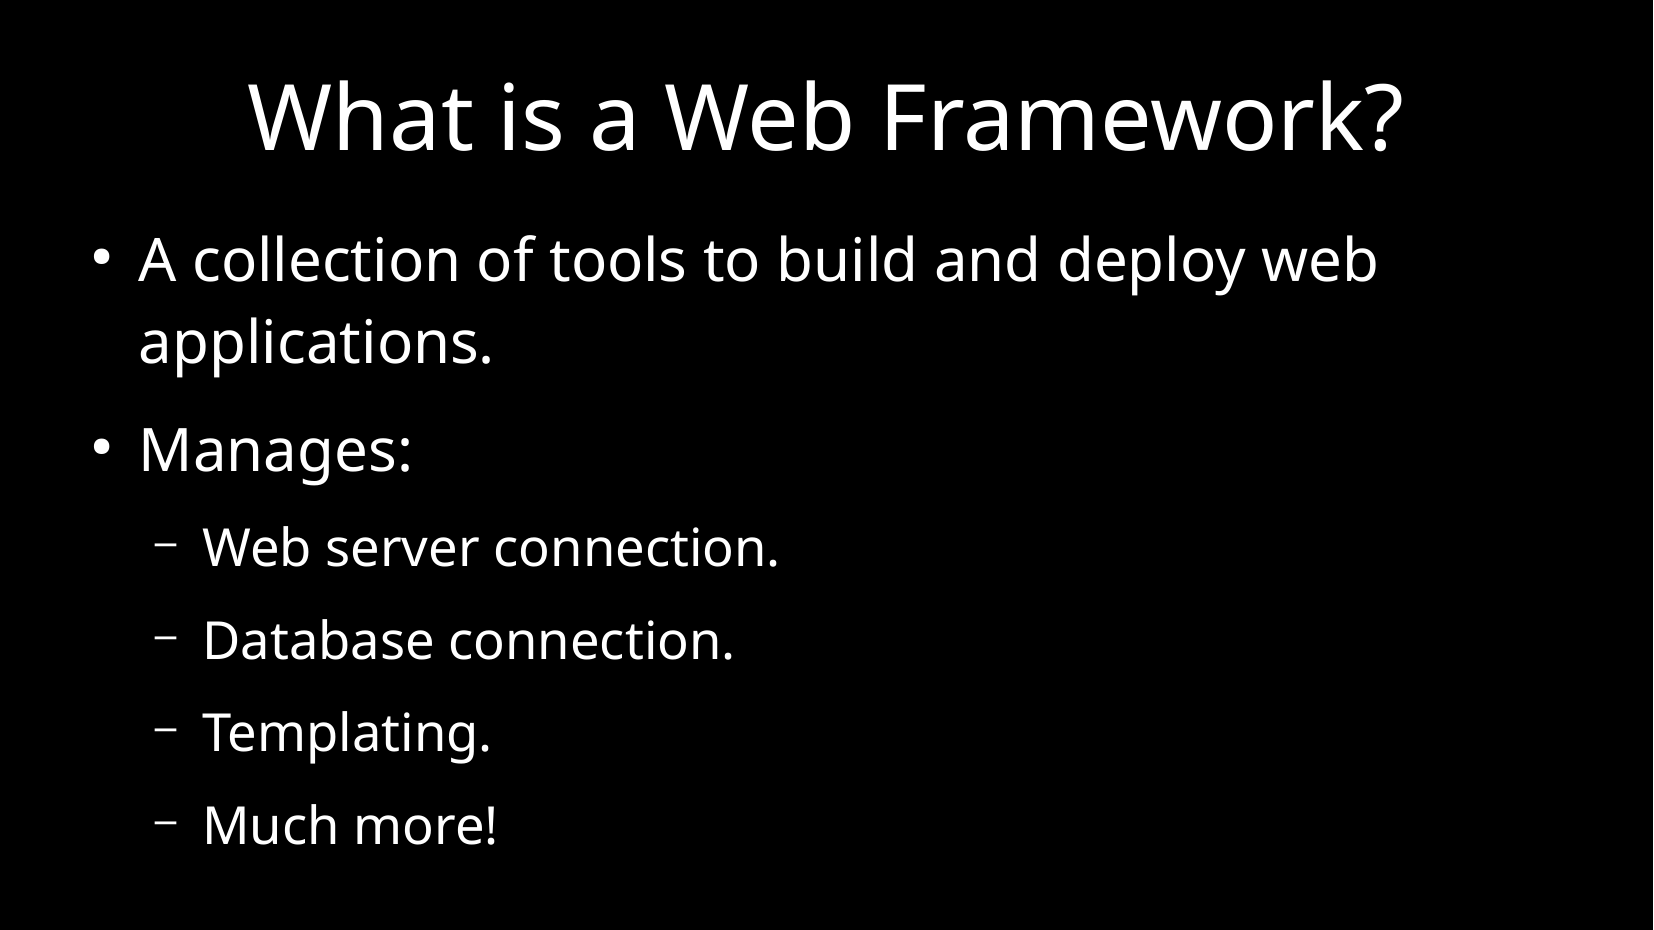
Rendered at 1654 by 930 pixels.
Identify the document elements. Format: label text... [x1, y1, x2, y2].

title What is a Web Framework? [82, 37, 1571, 193]
list A collection of tools to build and deploy web applications. Manages: Web server connection. Database connection. Templating. Much more! [75, 217, 1608, 863]
